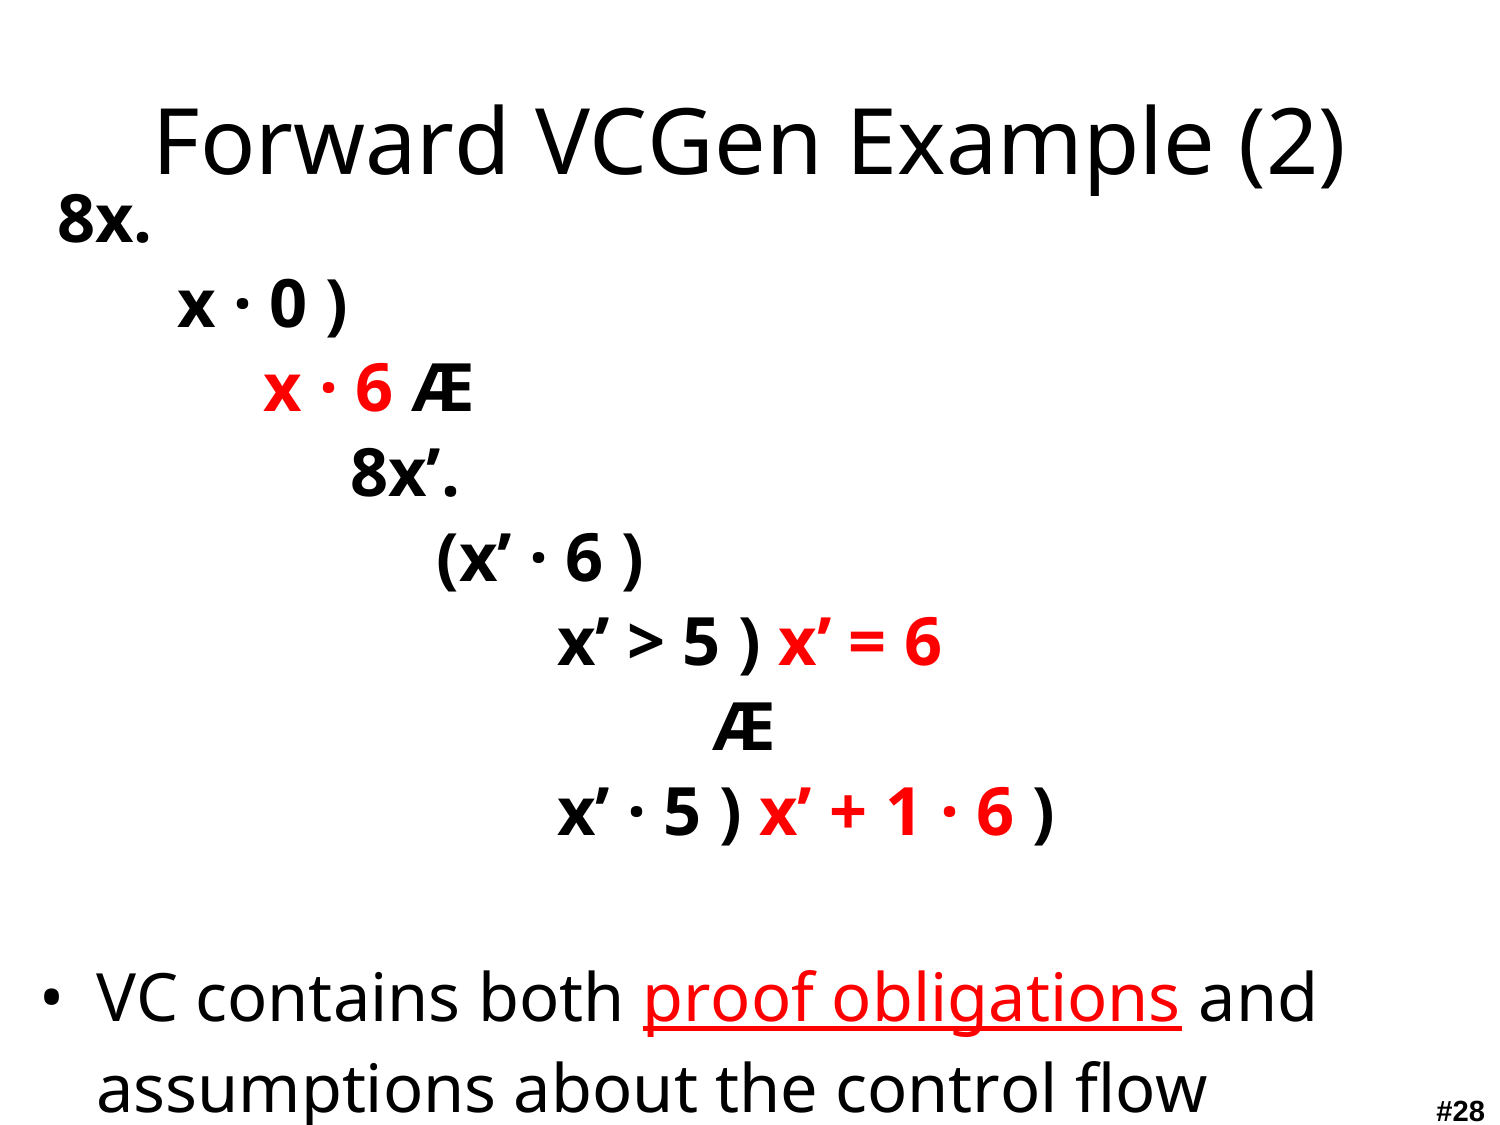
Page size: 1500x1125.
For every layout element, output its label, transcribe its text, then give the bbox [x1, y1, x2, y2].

list 8x. x · 0 ) x · 6 Æ 8x’. (x’ · 6 ) x’ > 5 ) x’ = 6 Æ x’ · 5 ) x’ + 1 · 6 ) VC contains both proof obligations and assumptions about the control flow [24, 180, 1476, 1125]
title Forward VCGen Example (2) [24, 45, 1476, 180]
